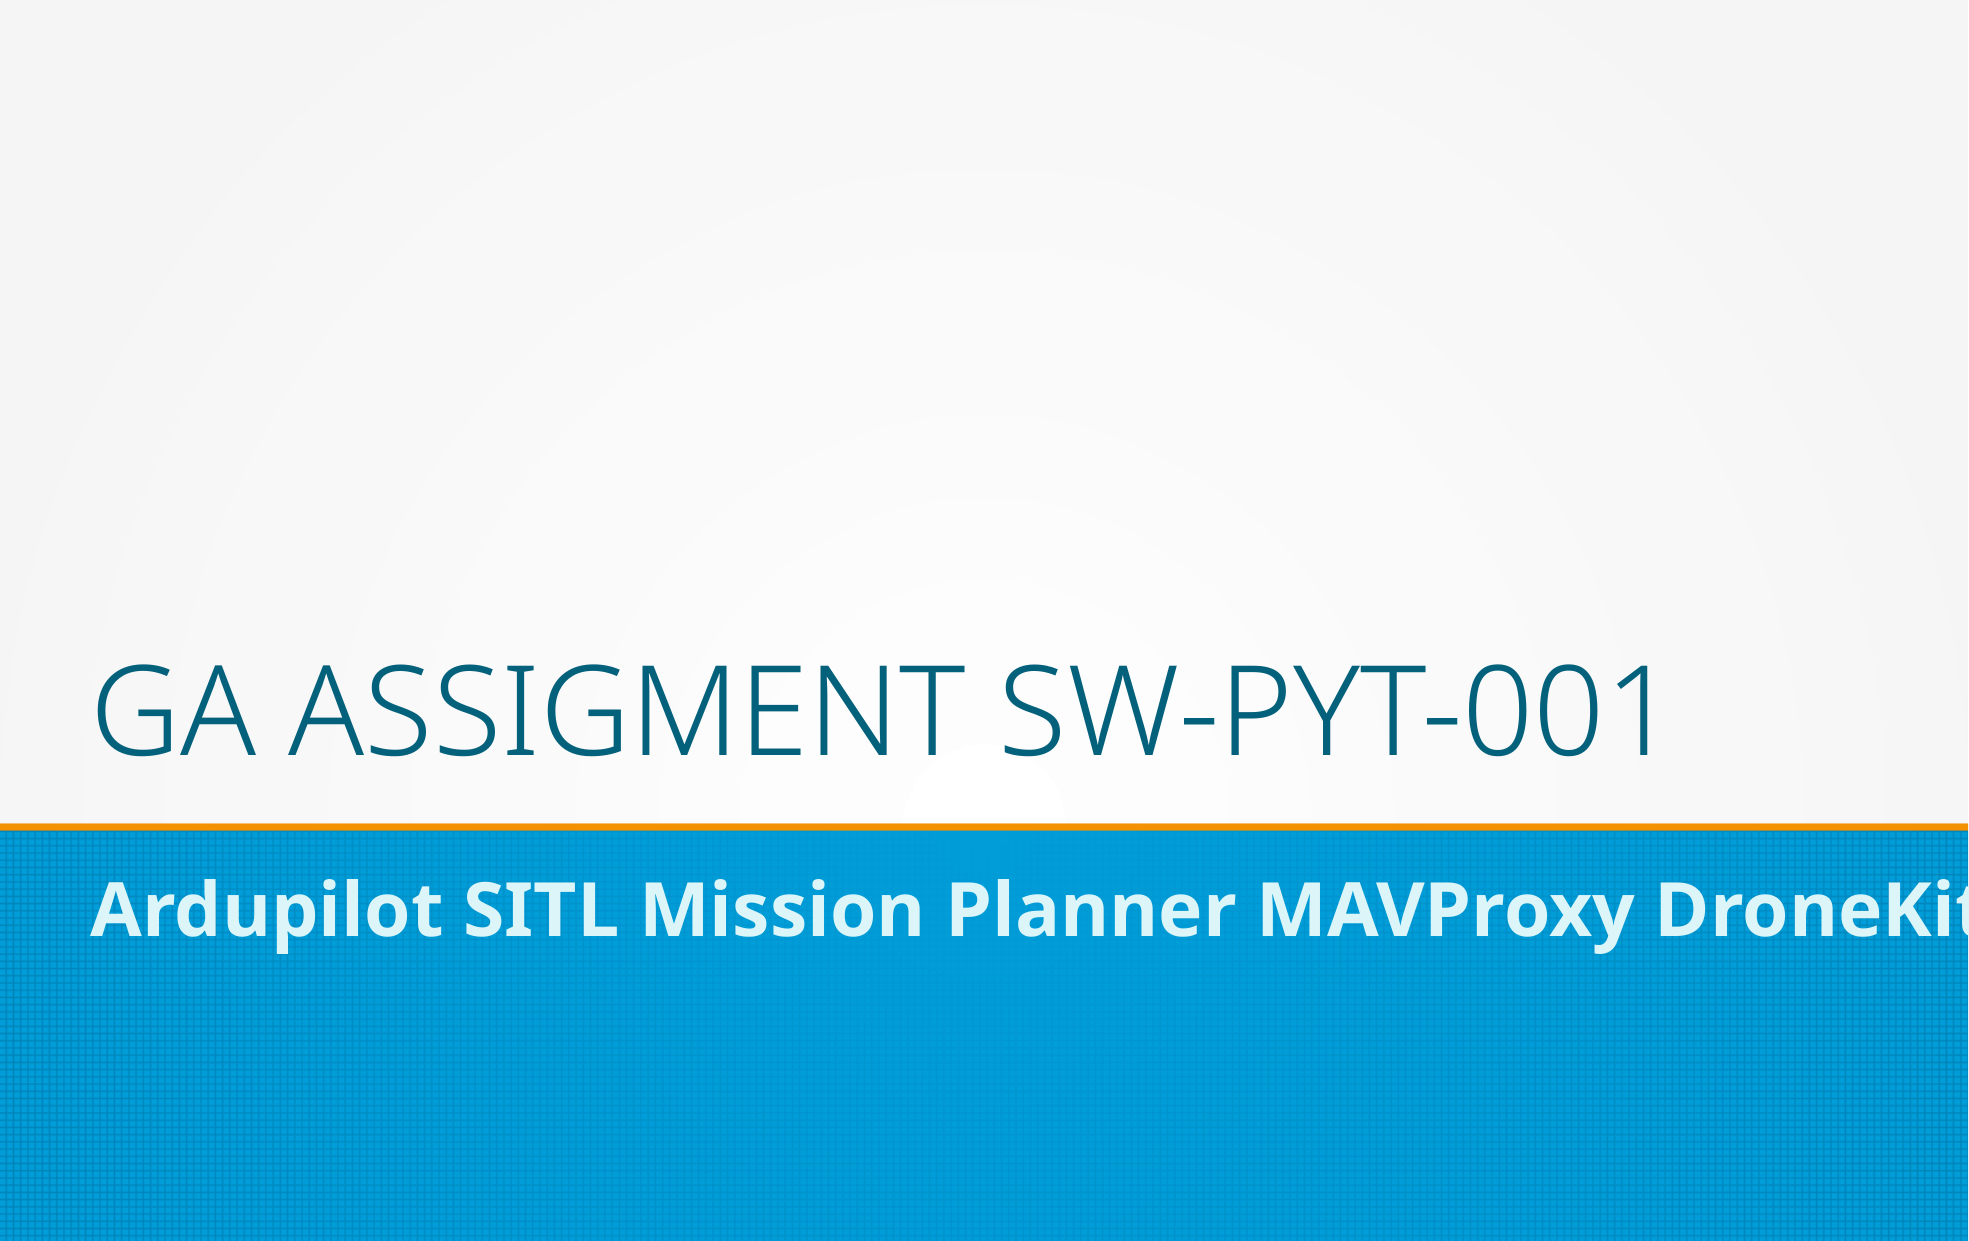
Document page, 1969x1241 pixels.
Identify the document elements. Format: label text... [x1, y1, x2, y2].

subtitle Ardupilot SITL Mission Planner MAVProxy DroneKit Linux Ubuntu [90, 855, 1861, 1111]
title GA ASSIGMENT SW-PYT-001 [90, 49, 1862, 781]
